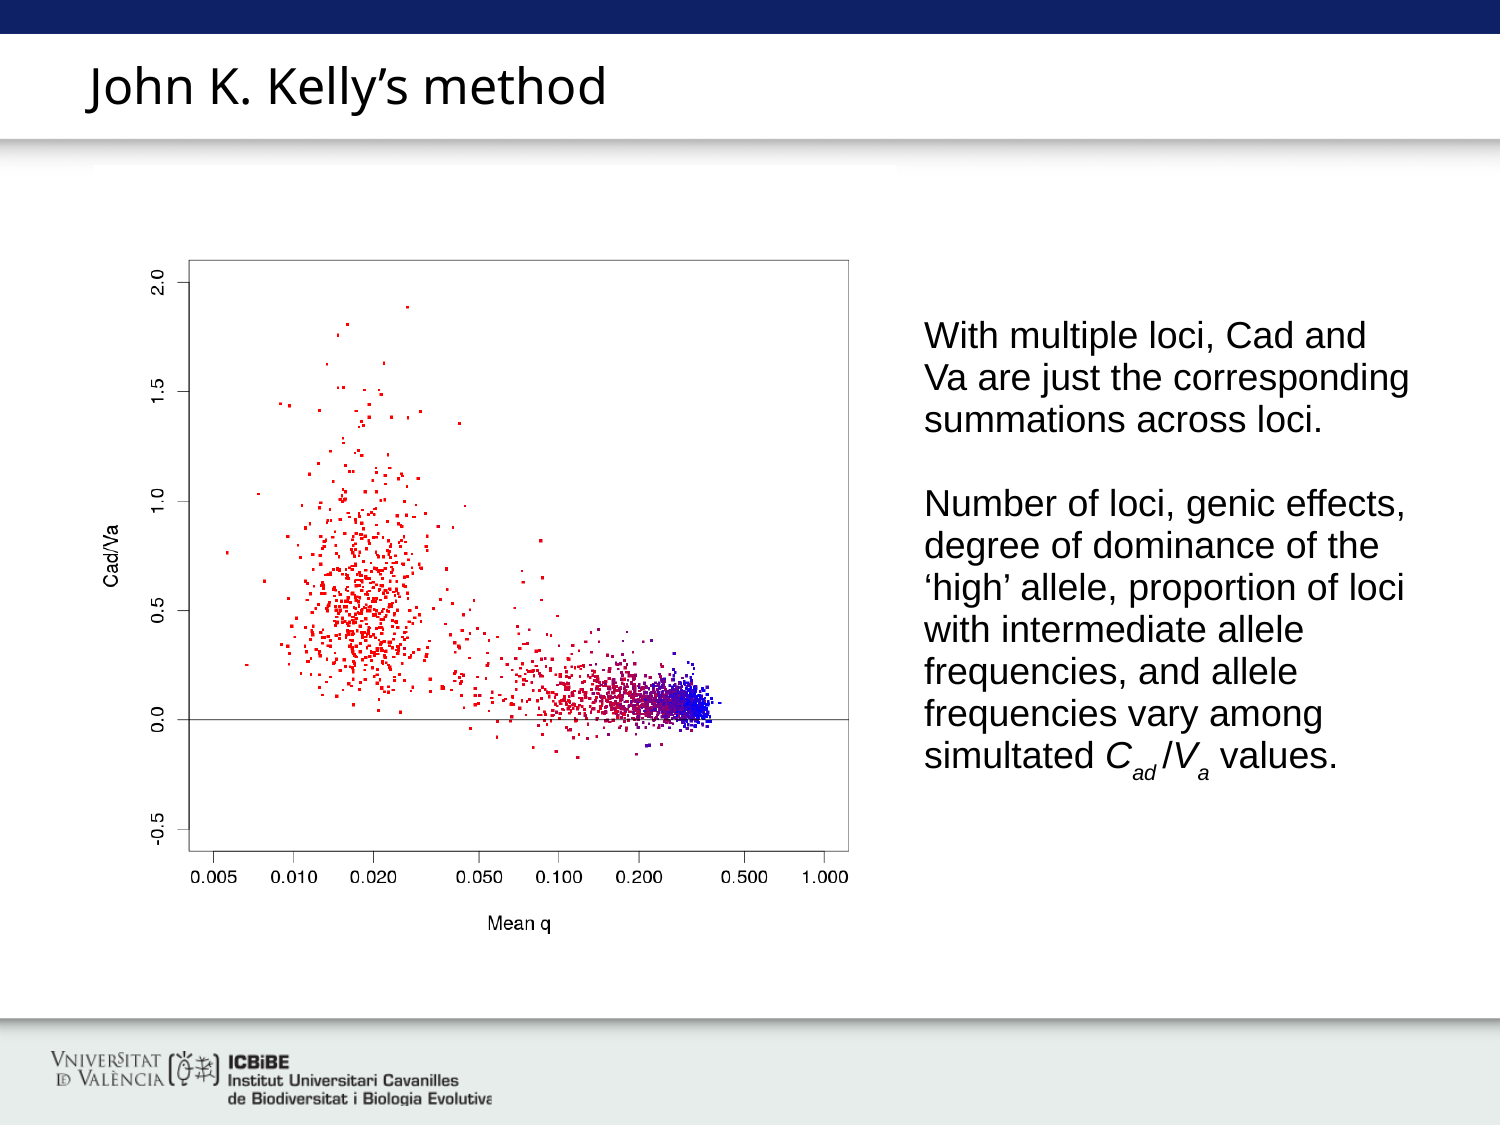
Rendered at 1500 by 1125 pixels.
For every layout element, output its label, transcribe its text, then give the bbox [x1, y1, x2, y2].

picture [0, 1018, 1500, 1125]
text_box With multiple loci, Cad and Va are just the corresponding summations across loci. Number of loci, genic effects, degree of dominance of the ‘high’ allele, proportion of loci with intermediate allele frequencies, and allele frequencies vary among simultated Cad /Va values. [909, 307, 1430, 793]
list John K. Kelly’s method [75, 47, 922, 110]
picture [0, 0, 1500, 969]
